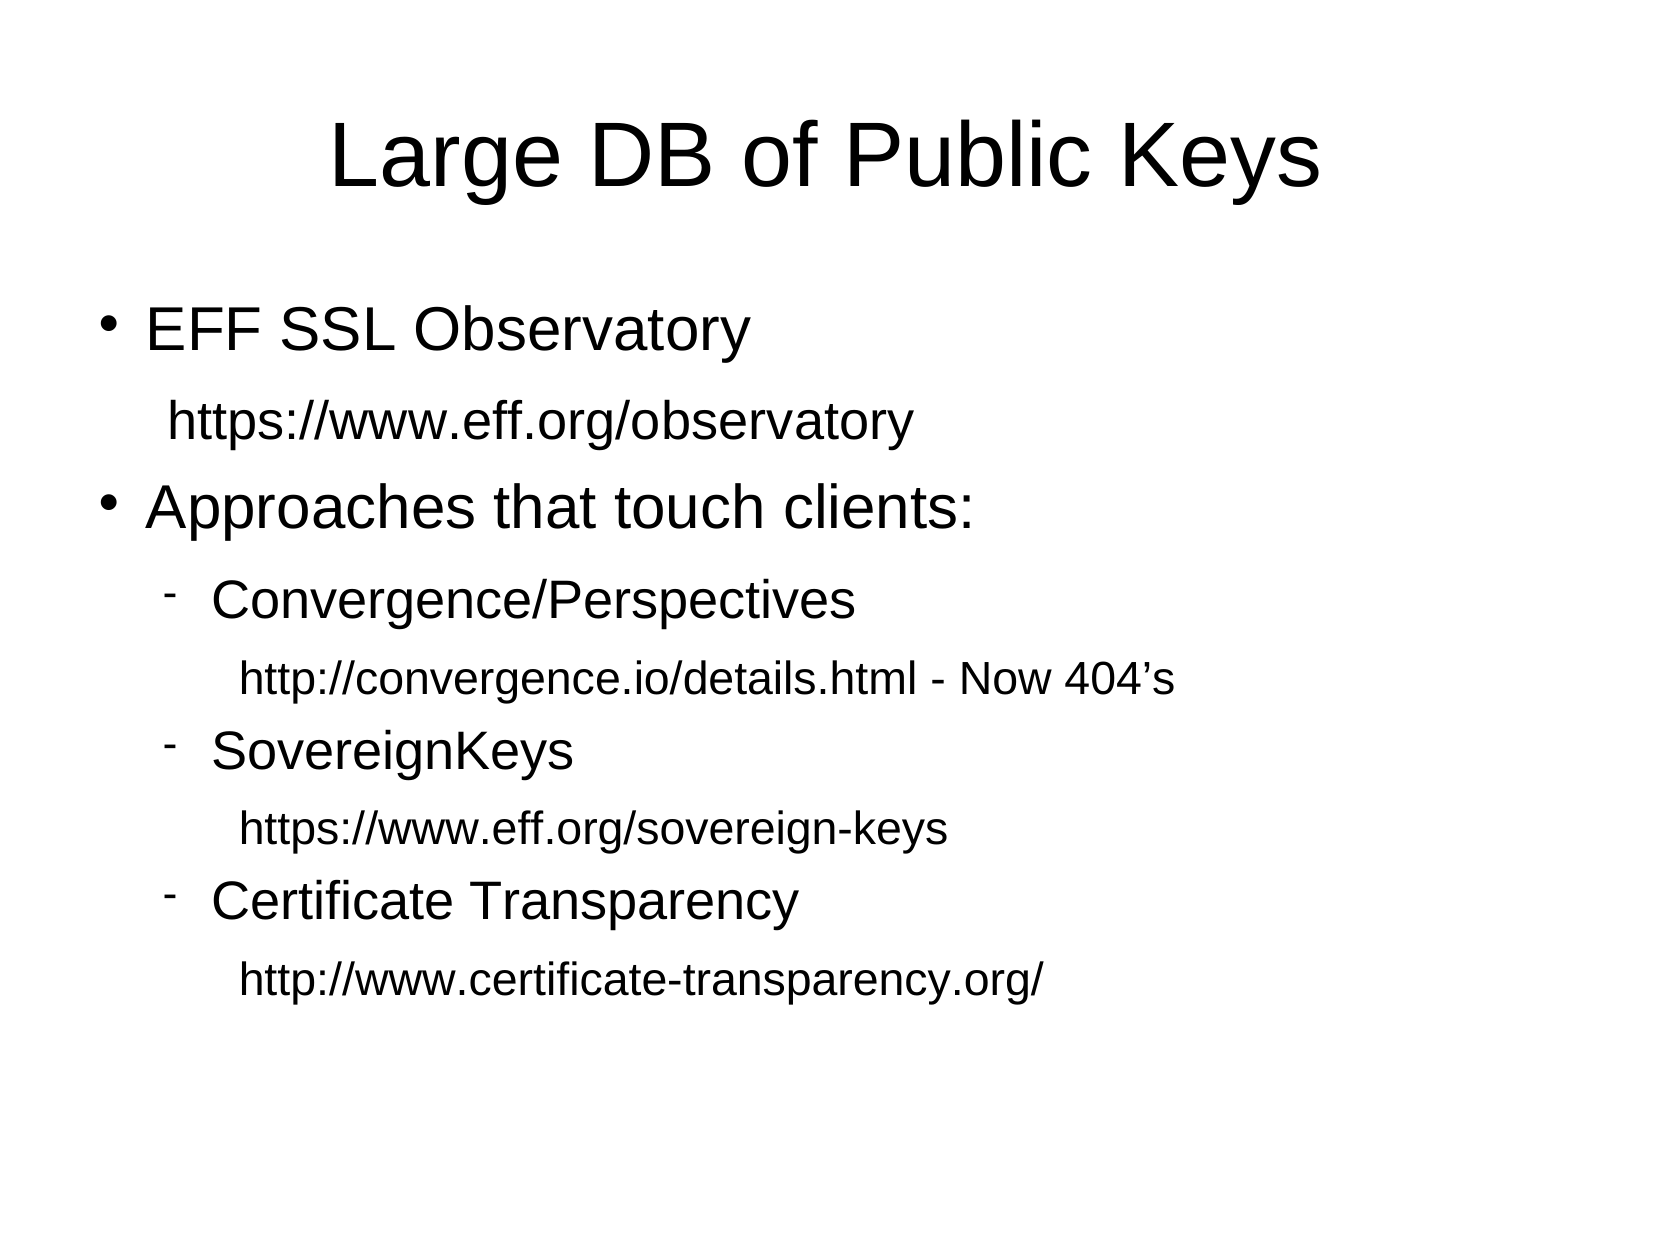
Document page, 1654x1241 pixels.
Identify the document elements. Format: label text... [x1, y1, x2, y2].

title Large DB of Public Keys [82, 49, 1571, 257]
list EFF SSL Observatory https://www.eff.org/observatory Approaches that touch clients: Convergence/Perspectives http://convergence.io/details.html - Now 404’s SovereignKeys https://www.eff.org/sovereign-keys Certificate Transparency http://www.certificate-transparency.org/ [82, 290, 1538, 1010]
